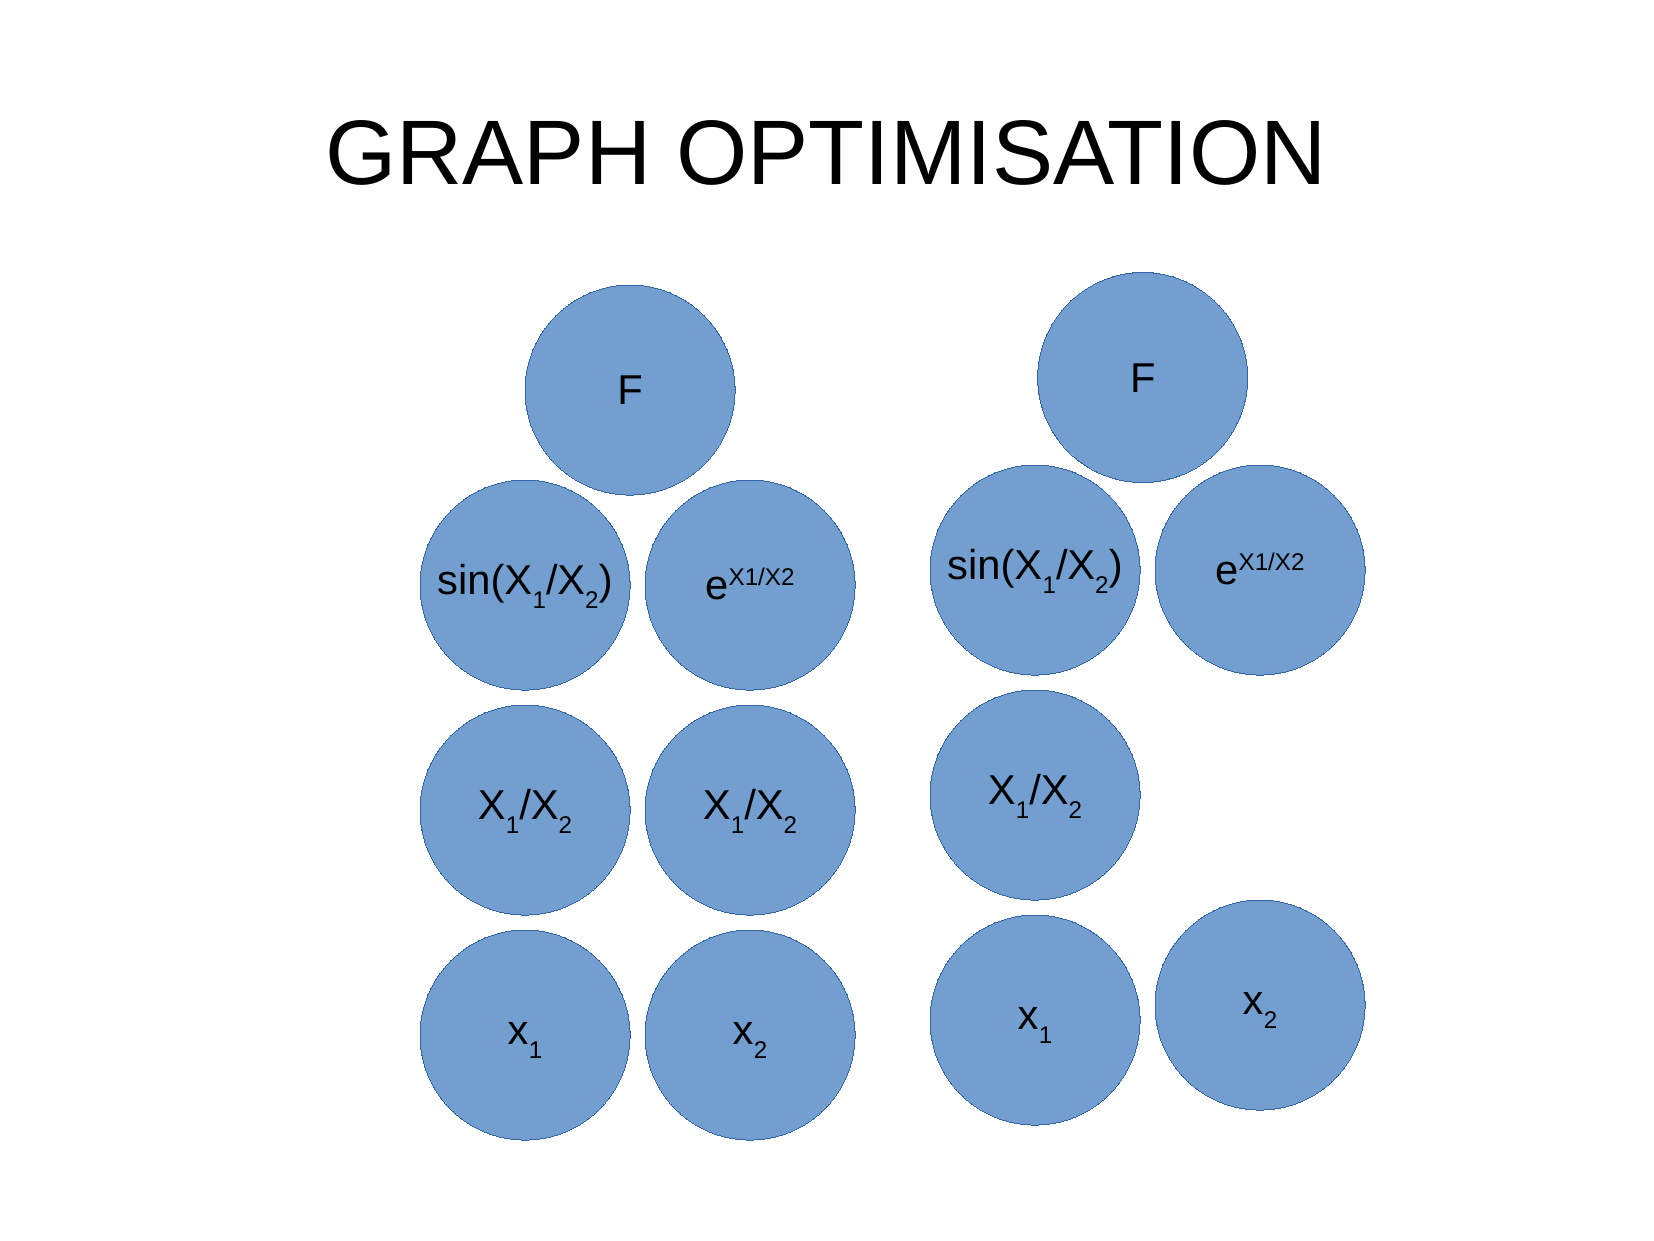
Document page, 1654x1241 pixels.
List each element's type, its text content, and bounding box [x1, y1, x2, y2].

text_box X1/X2 [930, 690, 1141, 901]
text_box x2 [1155, 900, 1366, 1111]
text_box X1/X2 [645, 705, 856, 916]
text_box x1 [420, 930, 631, 1141]
text_box F [525, 285, 736, 496]
text_box x1 [930, 915, 1141, 1126]
text_box X1/X2 [420, 705, 631, 916]
text_box x2 [645, 930, 856, 1141]
text_box eX1/X2 [645, 480, 856, 691]
title GRAPH OPTIMISATION [82, 49, 1571, 257]
text_box eX1/X2 [1155, 465, 1366, 676]
text_box F [1037, 272, 1248, 483]
text_box sin(X1/X2) [420, 480, 631, 691]
text_box sin(X1/X2) [930, 465, 1141, 676]
